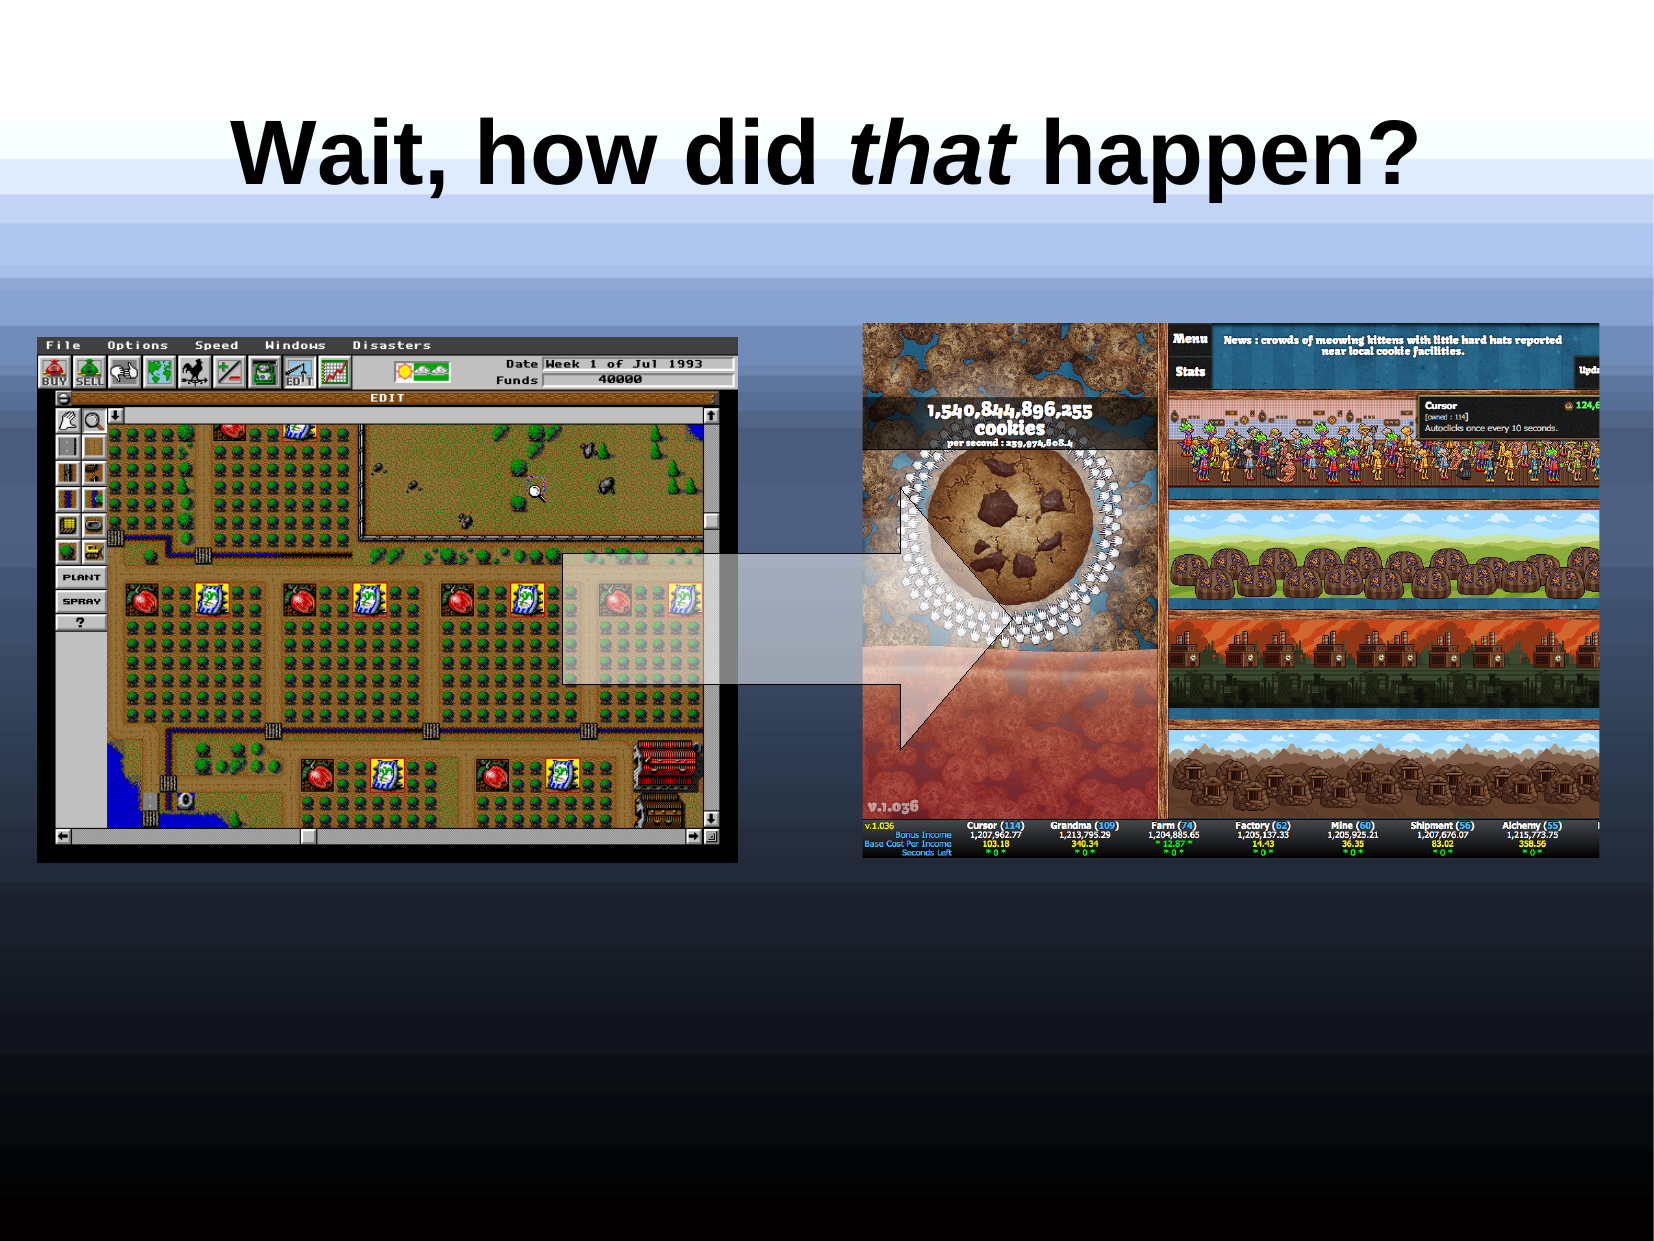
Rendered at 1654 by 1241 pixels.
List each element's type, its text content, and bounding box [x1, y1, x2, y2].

title Wait, how did that happen? [82, 49, 1571, 257]
picture [0, 0, 1654, 1241]
text_box [562, 487, 1013, 751]
